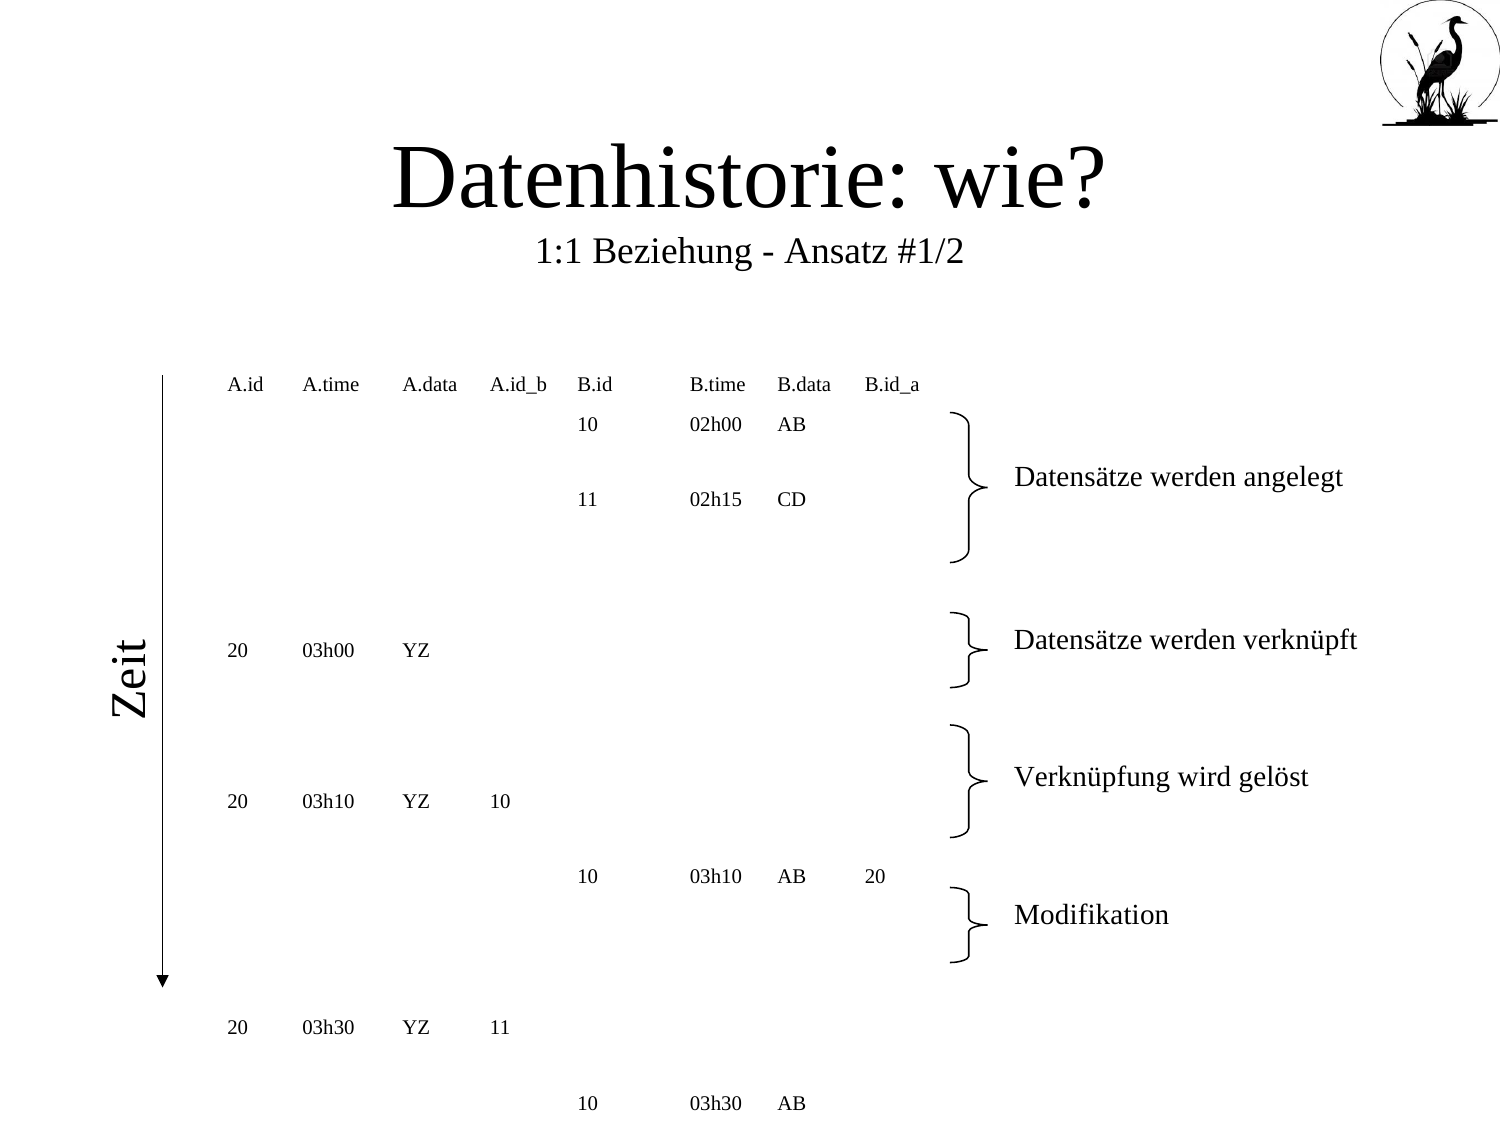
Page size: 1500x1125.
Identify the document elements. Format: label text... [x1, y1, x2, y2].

table_cell 20 [212, 1006, 287, 1082]
table_cell 10 [562, 855, 675, 931]
table_cell AB [762, 403, 850, 478]
table_cell 20 [850, 855, 937, 931]
table_cell [387, 554, 475, 629]
table_cell [675, 780, 762, 855]
table_header A.time [287, 362, 387, 403]
text_box Modifikation [999, 887, 1185, 938]
table_cell 03h30 [287, 1006, 387, 1082]
table_cell [675, 554, 762, 629]
table_cell [387, 403, 475, 478]
table_cell [287, 855, 387, 931]
table_header A.data [387, 362, 475, 403]
table_cell [562, 629, 675, 705]
table_cell [475, 478, 562, 554]
table_cell 11 [562, 478, 675, 554]
table_cell [762, 1006, 850, 1082]
table_cell 03h10 [675, 855, 762, 931]
table_header B.time [675, 362, 762, 403]
table_cell [675, 931, 762, 1006]
table_cell YZ [387, 780, 475, 855]
table_cell [287, 554, 387, 629]
table_cell [387, 1082, 475, 1125]
table_cell 11 [475, 1006, 562, 1082]
table_cell [675, 1006, 762, 1082]
table_cell [562, 780, 675, 855]
table_cell [762, 629, 850, 705]
table_cell 03h00 [287, 629, 387, 705]
table_cell [850, 1082, 937, 1125]
table_cell [675, 705, 762, 780]
table_cell 03h10 [287, 780, 387, 855]
table_cell [762, 931, 850, 1006]
table_cell 10 [562, 403, 675, 478]
table_cell [212, 1082, 287, 1125]
table_cell [850, 705, 937, 780]
table_cell [850, 478, 937, 554]
table_cell [475, 705, 562, 780]
table_cell AB [762, 855, 850, 931]
table_cell [850, 554, 937, 629]
table_cell [475, 1082, 562, 1125]
table_cell [850, 780, 937, 855]
table_cell [762, 705, 850, 780]
table_cell [850, 629, 937, 705]
table_cell [762, 554, 850, 629]
table_cell [387, 931, 475, 1006]
table_cell [475, 855, 562, 931]
table_cell [475, 554, 562, 629]
table_cell [562, 705, 675, 780]
table_cell [287, 478, 387, 554]
table_cell [850, 403, 937, 478]
table_cell 10 [562, 1082, 675, 1125]
table_cell [850, 1006, 937, 1082]
table_cell [287, 705, 387, 780]
table_cell 02h00 [675, 403, 762, 478]
picture [1380, 0, 1500, 126]
table_cell CD [762, 478, 850, 554]
table_header B.id [562, 362, 675, 403]
table_header B.id_a [850, 362, 937, 403]
table_cell [562, 554, 675, 629]
table_cell [212, 855, 287, 931]
table_cell [475, 403, 562, 478]
table_cell [287, 403, 387, 478]
table_cell [387, 478, 475, 554]
table_cell [850, 931, 937, 1006]
table_cell [475, 629, 562, 705]
table_cell [212, 478, 287, 554]
table_cell [387, 705, 475, 780]
table_cell AB [762, 1082, 850, 1125]
table_cell YZ [387, 1006, 475, 1082]
table_cell [287, 1082, 387, 1125]
table_header B.data [762, 362, 850, 403]
table_cell 20 [212, 629, 287, 705]
text_box Datensätze werden verknüpft [999, 612, 1373, 663]
table_cell 20 [212, 780, 287, 855]
table_cell [675, 629, 762, 705]
table_cell [287, 931, 387, 1006]
table_cell 02h15 [675, 478, 762, 554]
text_box Zeit [87, 625, 163, 736]
table_cell YZ [387, 629, 475, 705]
table_cell [387, 855, 475, 931]
text_box Datensätze werden angelegt [999, 449, 1359, 501]
table_cell [562, 931, 675, 1006]
table_cell [212, 931, 287, 1006]
table_cell [562, 1006, 675, 1082]
table_cell [212, 403, 287, 478]
table_cell 10 [475, 780, 562, 855]
table_cell [212, 554, 287, 629]
text_box Verknüpfung wird gelöst [999, 749, 1325, 801]
table_cell [475, 931, 562, 1006]
table_header A.id [212, 362, 287, 403]
table_cell 03h30 [675, 1082, 762, 1125]
table_cell [762, 780, 850, 855]
table_header A.id_b [475, 362, 562, 403]
title Datenhistorie: wie? 1:1 Beziehung - Ansatz #1/2 [112, 99, 1388, 288]
table_cell [212, 705, 287, 780]
